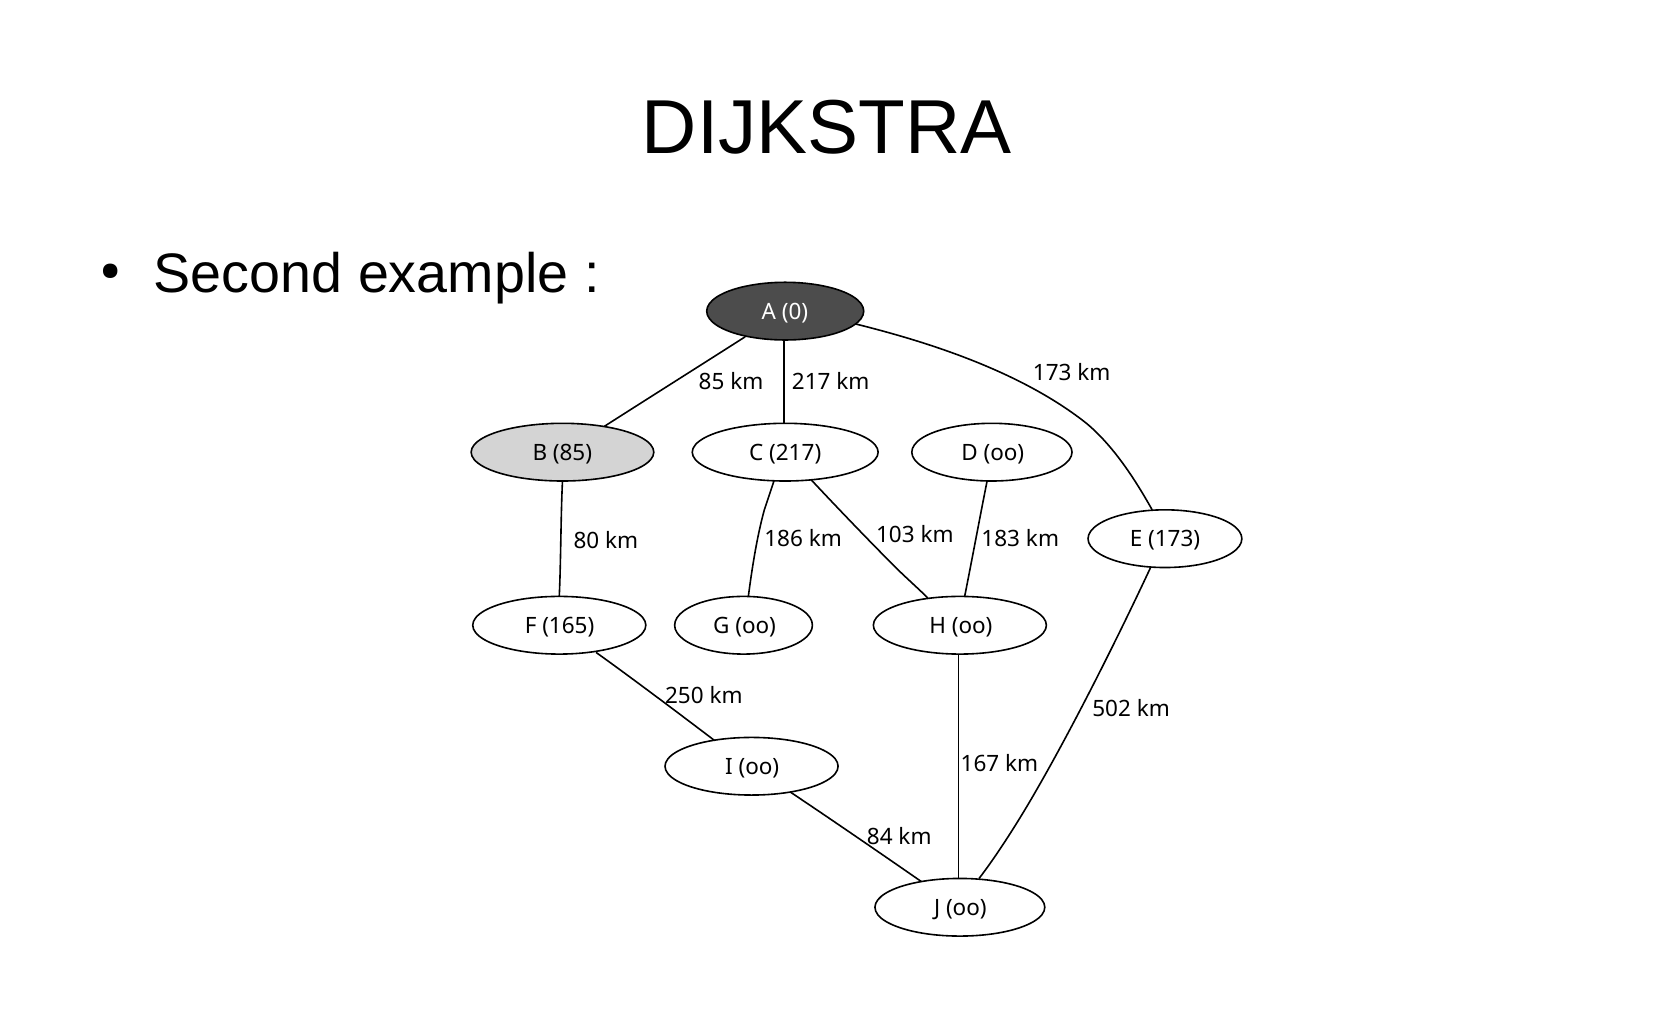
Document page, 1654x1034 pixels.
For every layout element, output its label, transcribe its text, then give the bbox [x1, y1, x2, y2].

picture [460, 271, 1252, 948]
list Second example : [82, 241, 1571, 842]
title DIJKSTRA [82, 41, 1571, 214]
